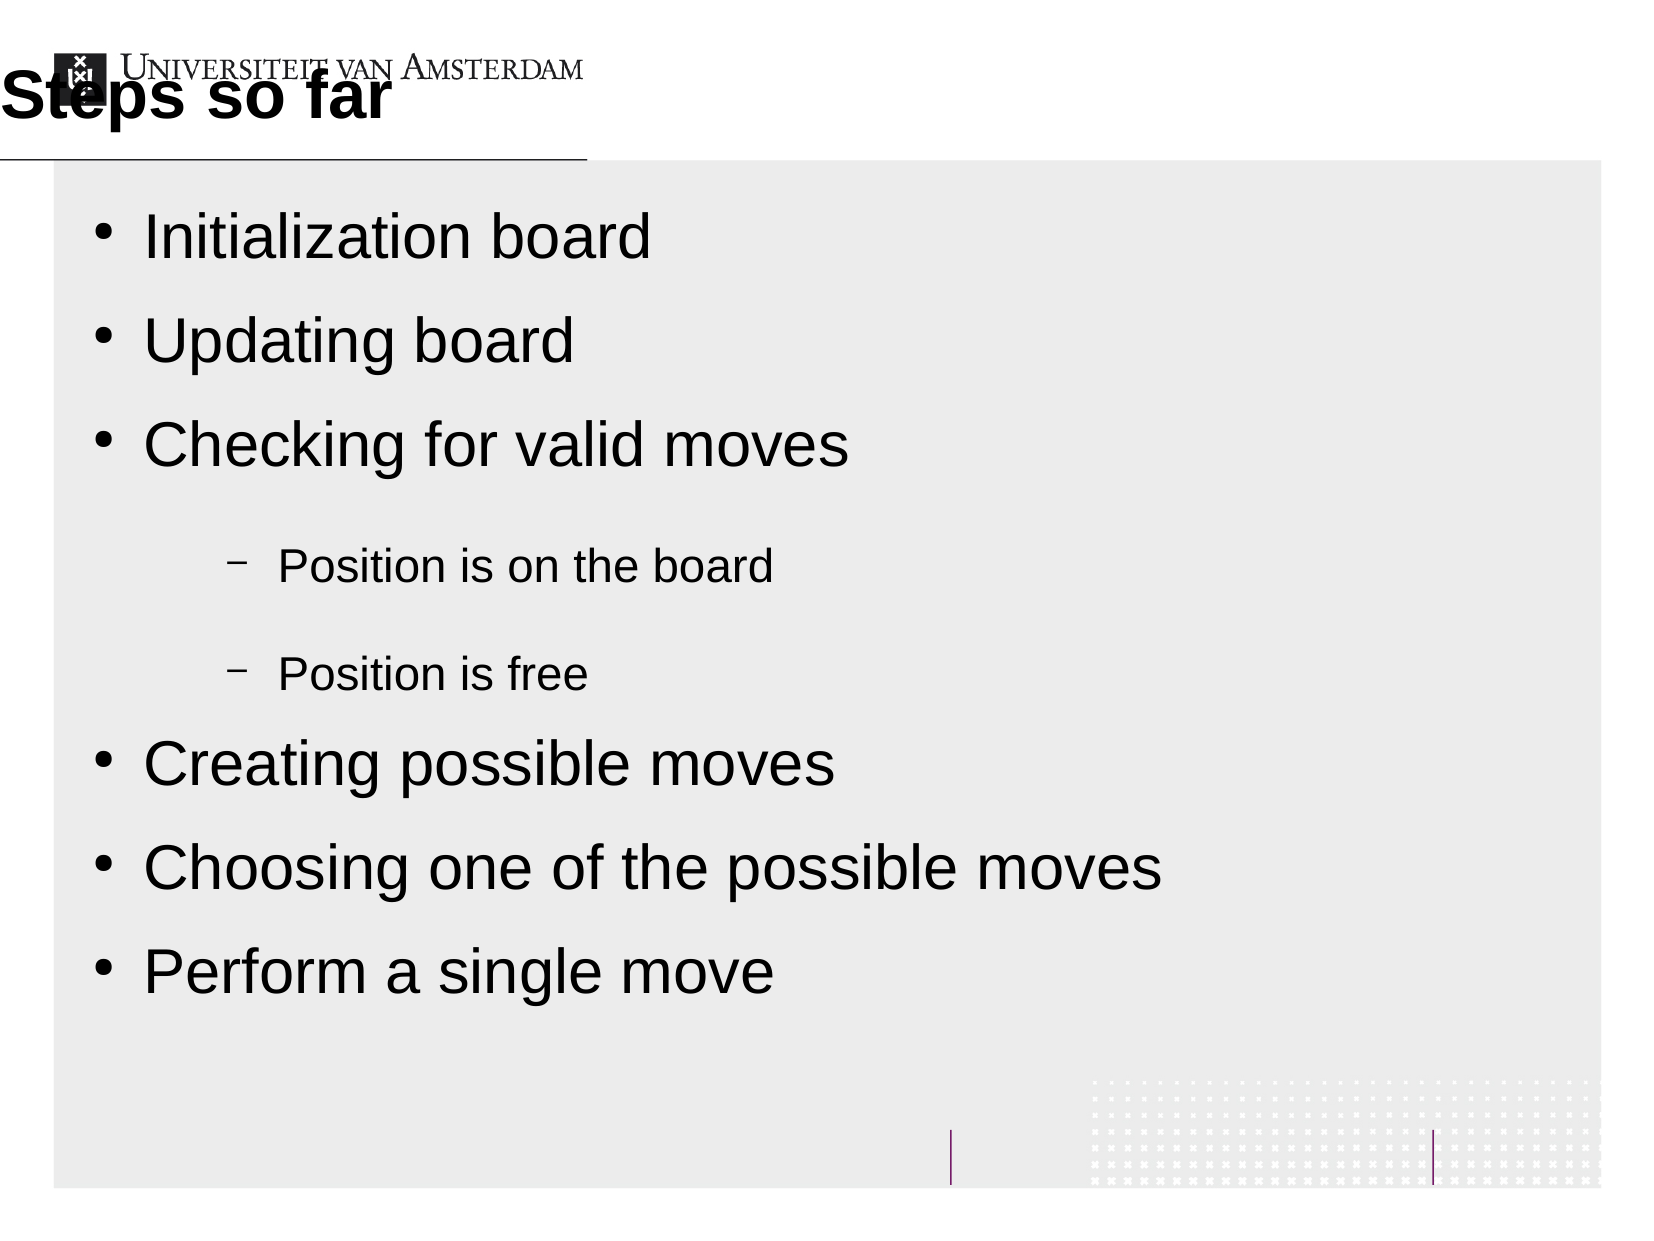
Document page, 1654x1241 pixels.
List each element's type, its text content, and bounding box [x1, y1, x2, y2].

list Initialization board Updating board Checking for valid moves Position is on the board Position is free Creating possible moves Choosing one of the possible moves Perform a single move [58, 194, 1489, 1014]
title Steps so far [0, 49, 1489, 257]
